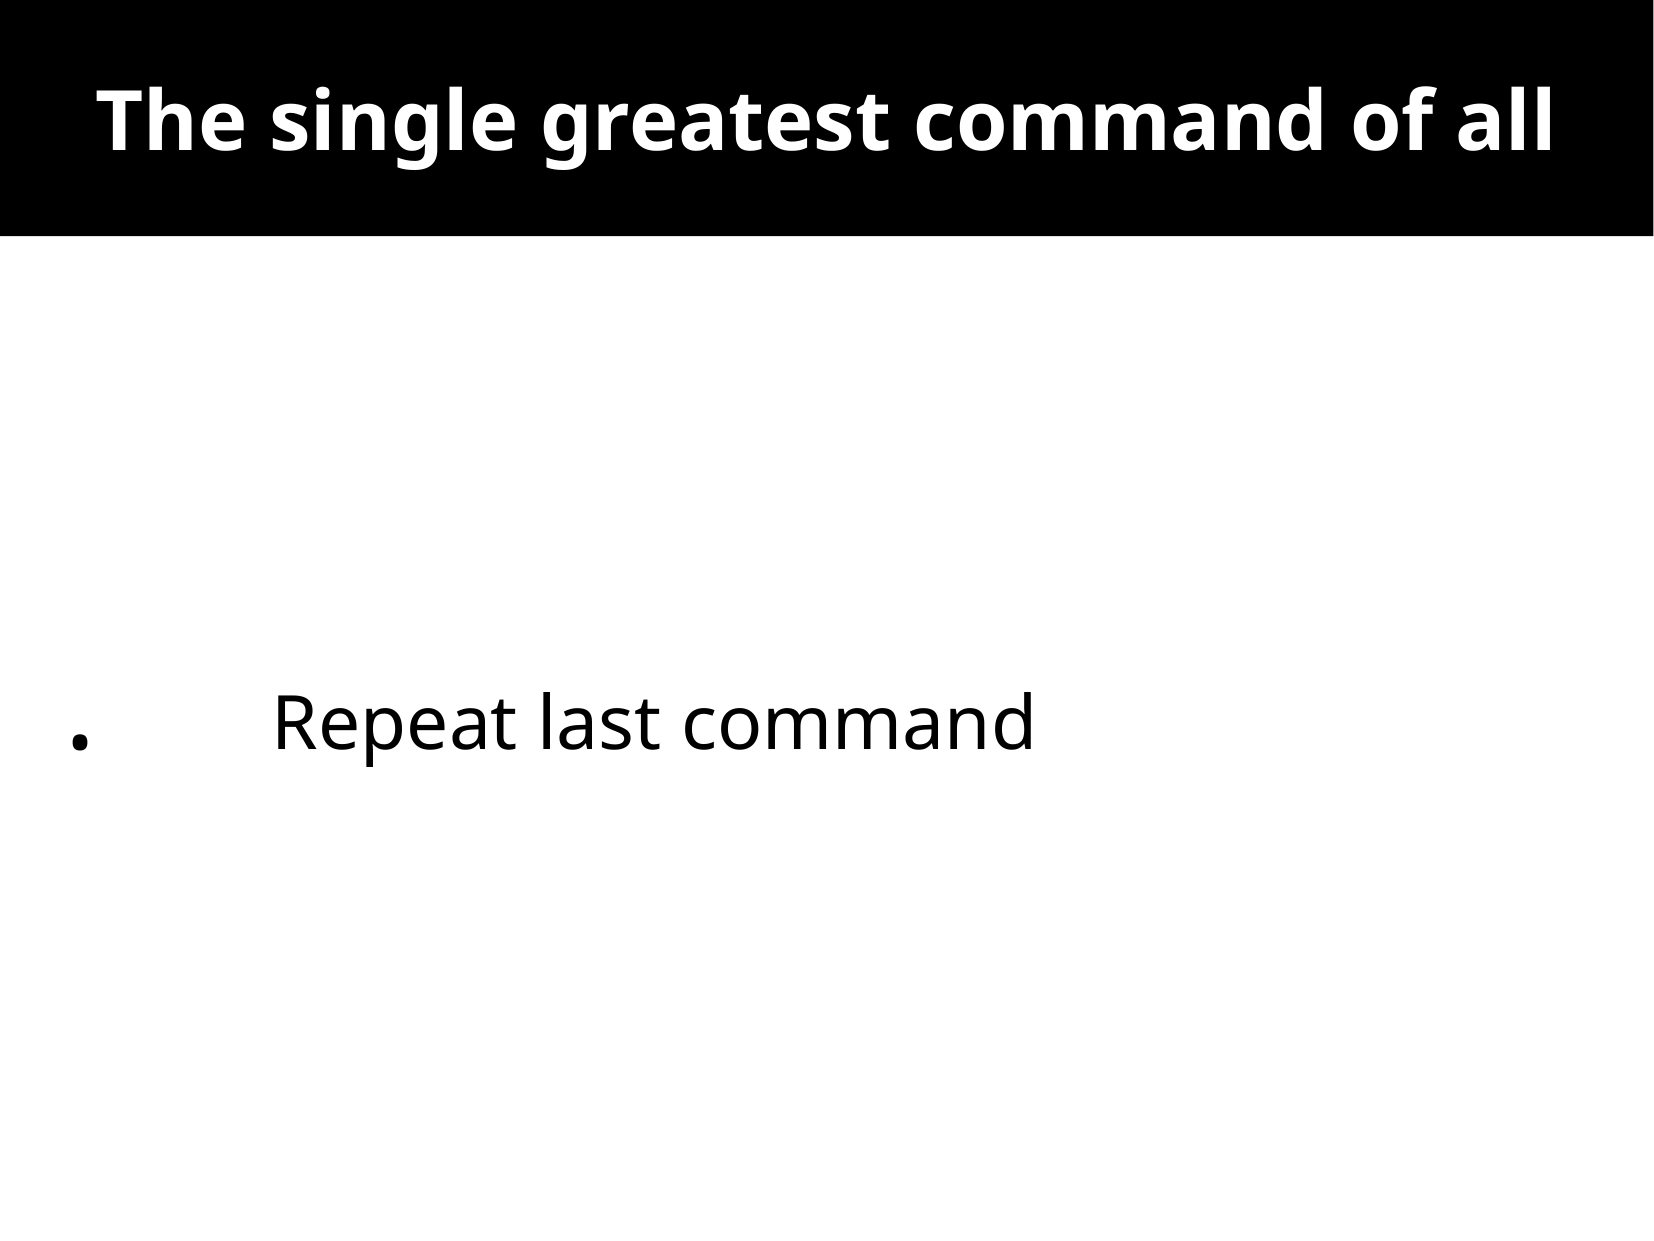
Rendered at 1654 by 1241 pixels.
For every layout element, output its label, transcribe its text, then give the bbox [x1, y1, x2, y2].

text_box . Repeat last command [35, 649, 1388, 1117]
subtitle The single greatest command of all [0, 0, 1654, 237]
